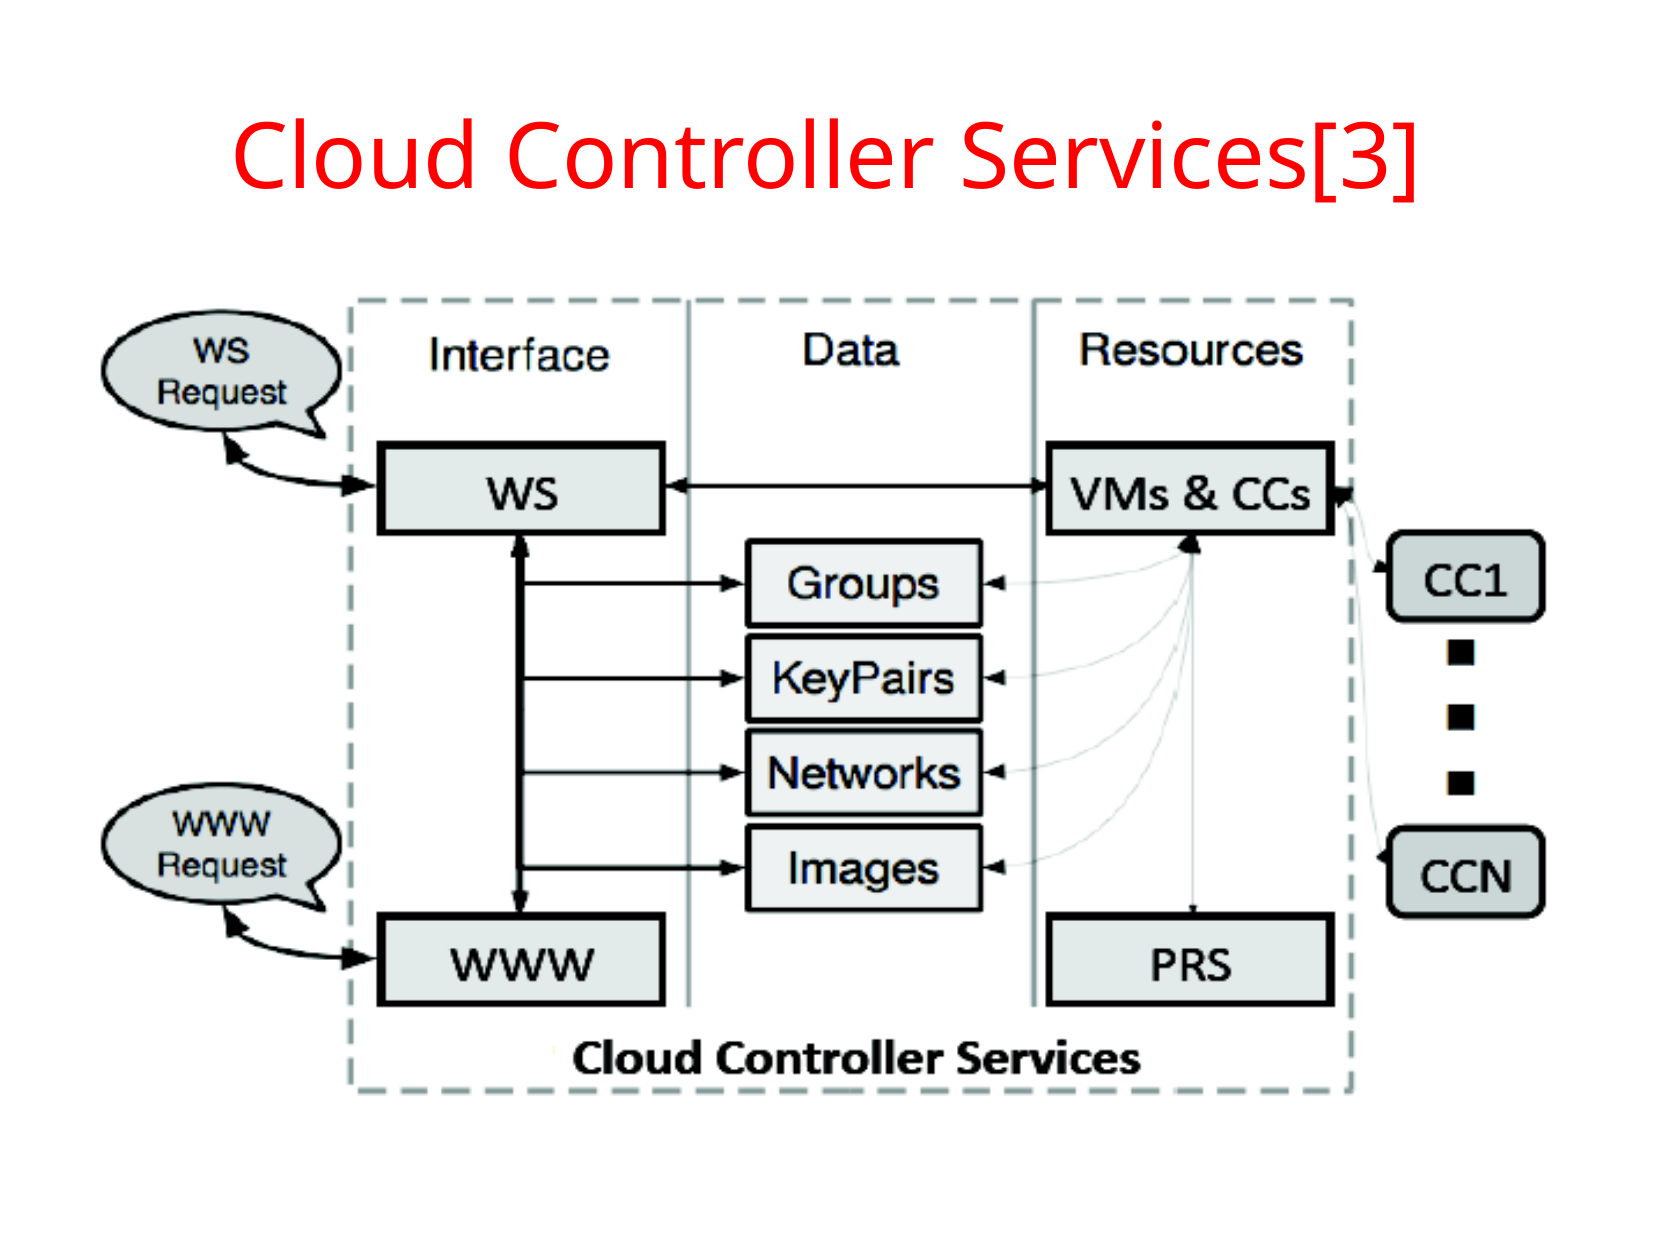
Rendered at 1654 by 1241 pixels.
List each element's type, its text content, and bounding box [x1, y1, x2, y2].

title Cloud Controller Services[3] [82, 49, 1571, 236]
picture [67, 236, 1595, 1123]
